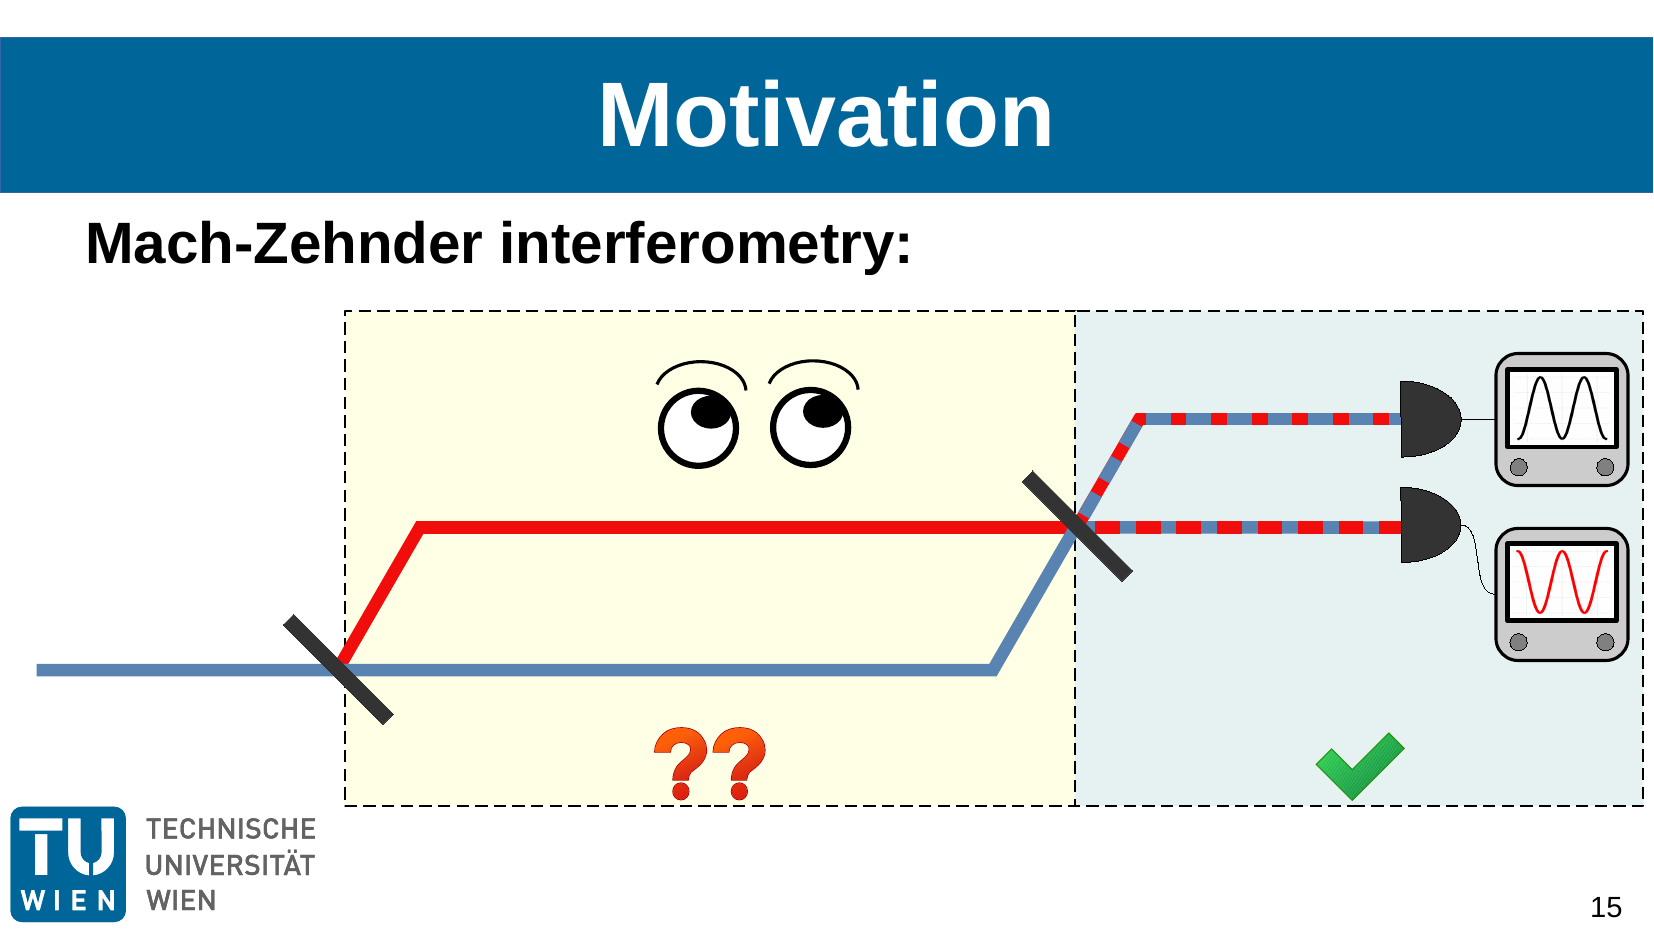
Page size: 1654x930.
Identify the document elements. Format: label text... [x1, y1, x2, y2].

picture [1298, 702, 1421, 826]
text_box [350, 534, 1063, 663]
picture [1509, 545, 1615, 619]
list Mach-Zehnder interferometry: [85, 210, 975, 285]
picture [1510, 371, 1614, 445]
picture [631, 714, 790, 816]
text_box [283, 310, 1644, 806]
title Motivation [0, 37, 1653, 193]
